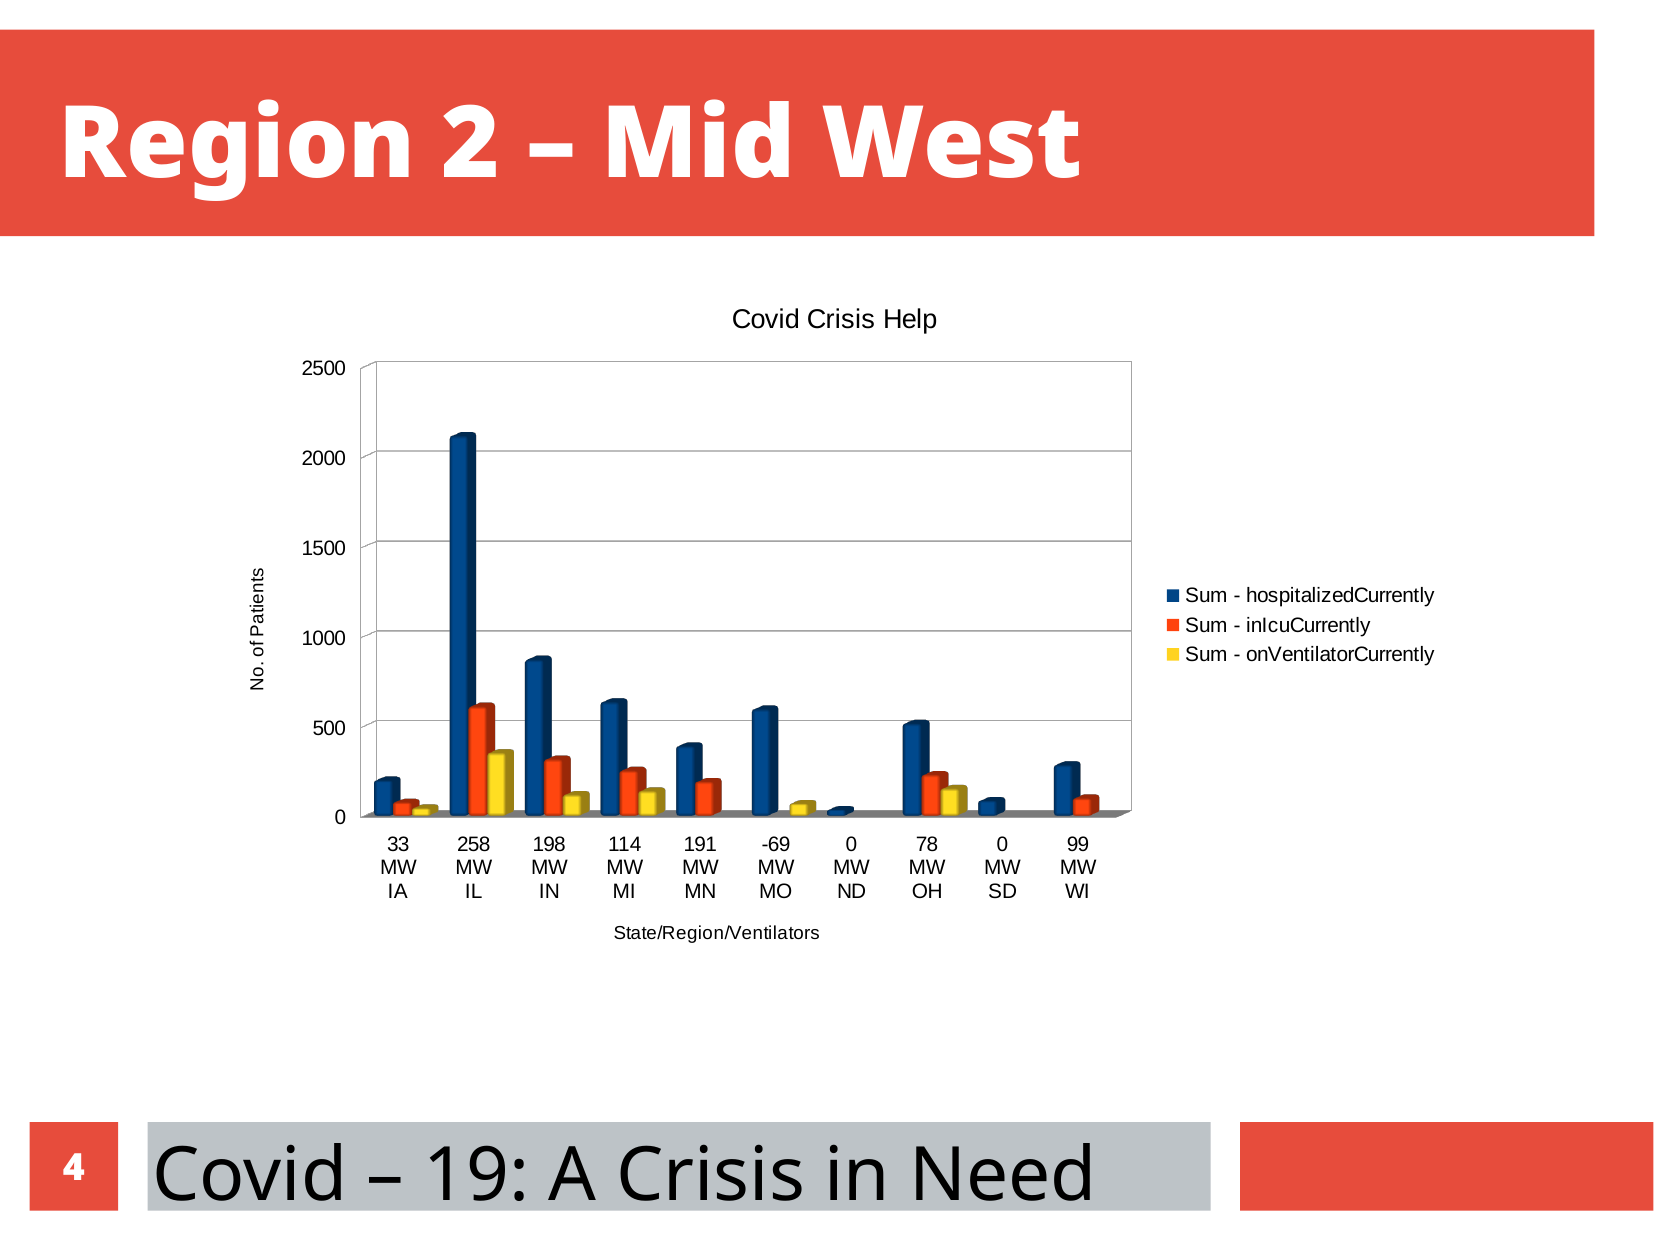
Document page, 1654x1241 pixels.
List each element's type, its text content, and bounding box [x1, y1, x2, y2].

text_box Covid – 19: A Crisis in Need [137, 1112, 1276, 1241]
title Region 2 – Mid West [59, 59, 1595, 207]
chart [213, 275, 1455, 975]
